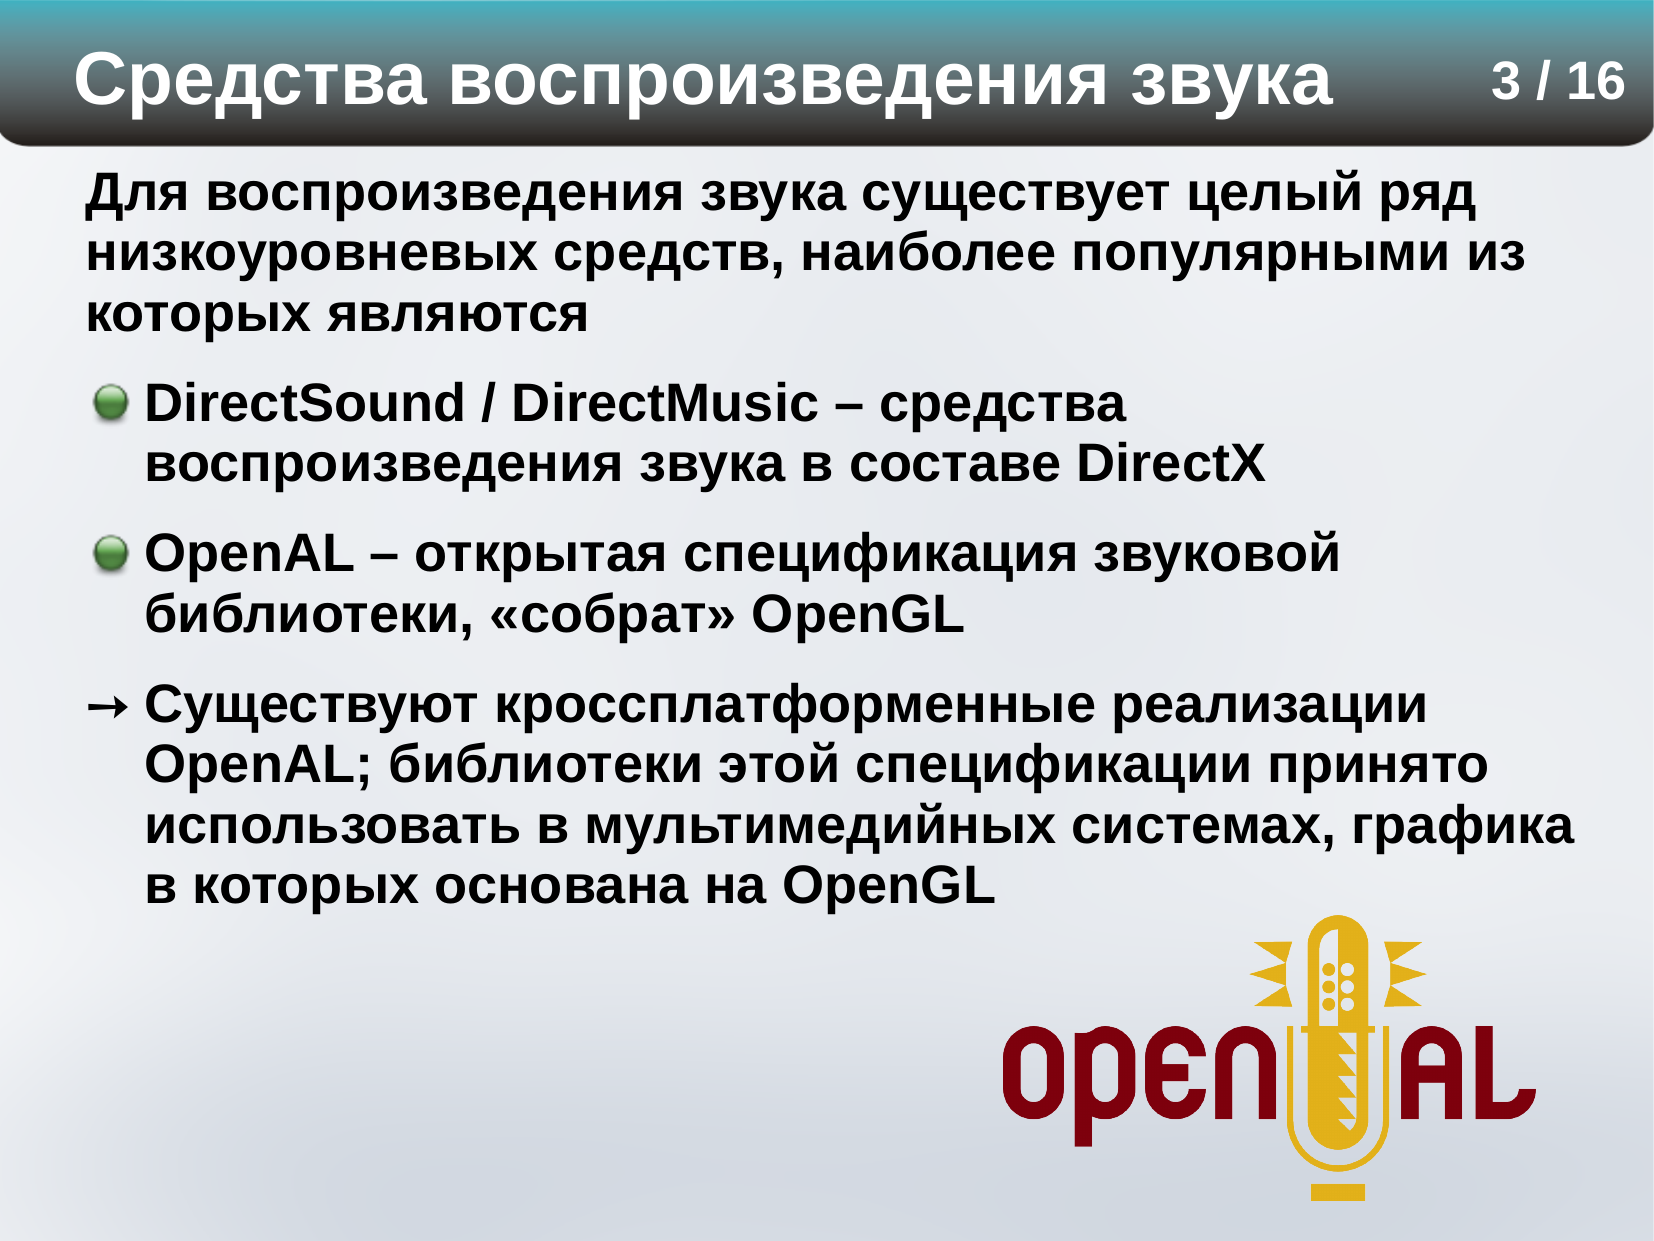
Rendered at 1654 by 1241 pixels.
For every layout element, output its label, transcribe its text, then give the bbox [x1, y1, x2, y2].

picture [0, 0, 1654, 1241]
text_box Средства воспроизведения звука [59, 29, 1418, 129]
text_box Для воспроизведения звука существует целый ряд низкоуровневых средств, наиболее популярными из которых являются DirectSound / DirectMusic – средства воспроизведения звука в составе DirectX OpenAL – открытая спецификация звуковой библиотеки, «собрат» OpenGL Существуют кроссплатформенные реализации OpenAL; библиотеки этой спецификации принято использовать в мультимедийных системах, графика в которых основана на OpenGL [70, 153, 1625, 923]
text_box <номер> / 16 [1476, 42, 1654, 179]
